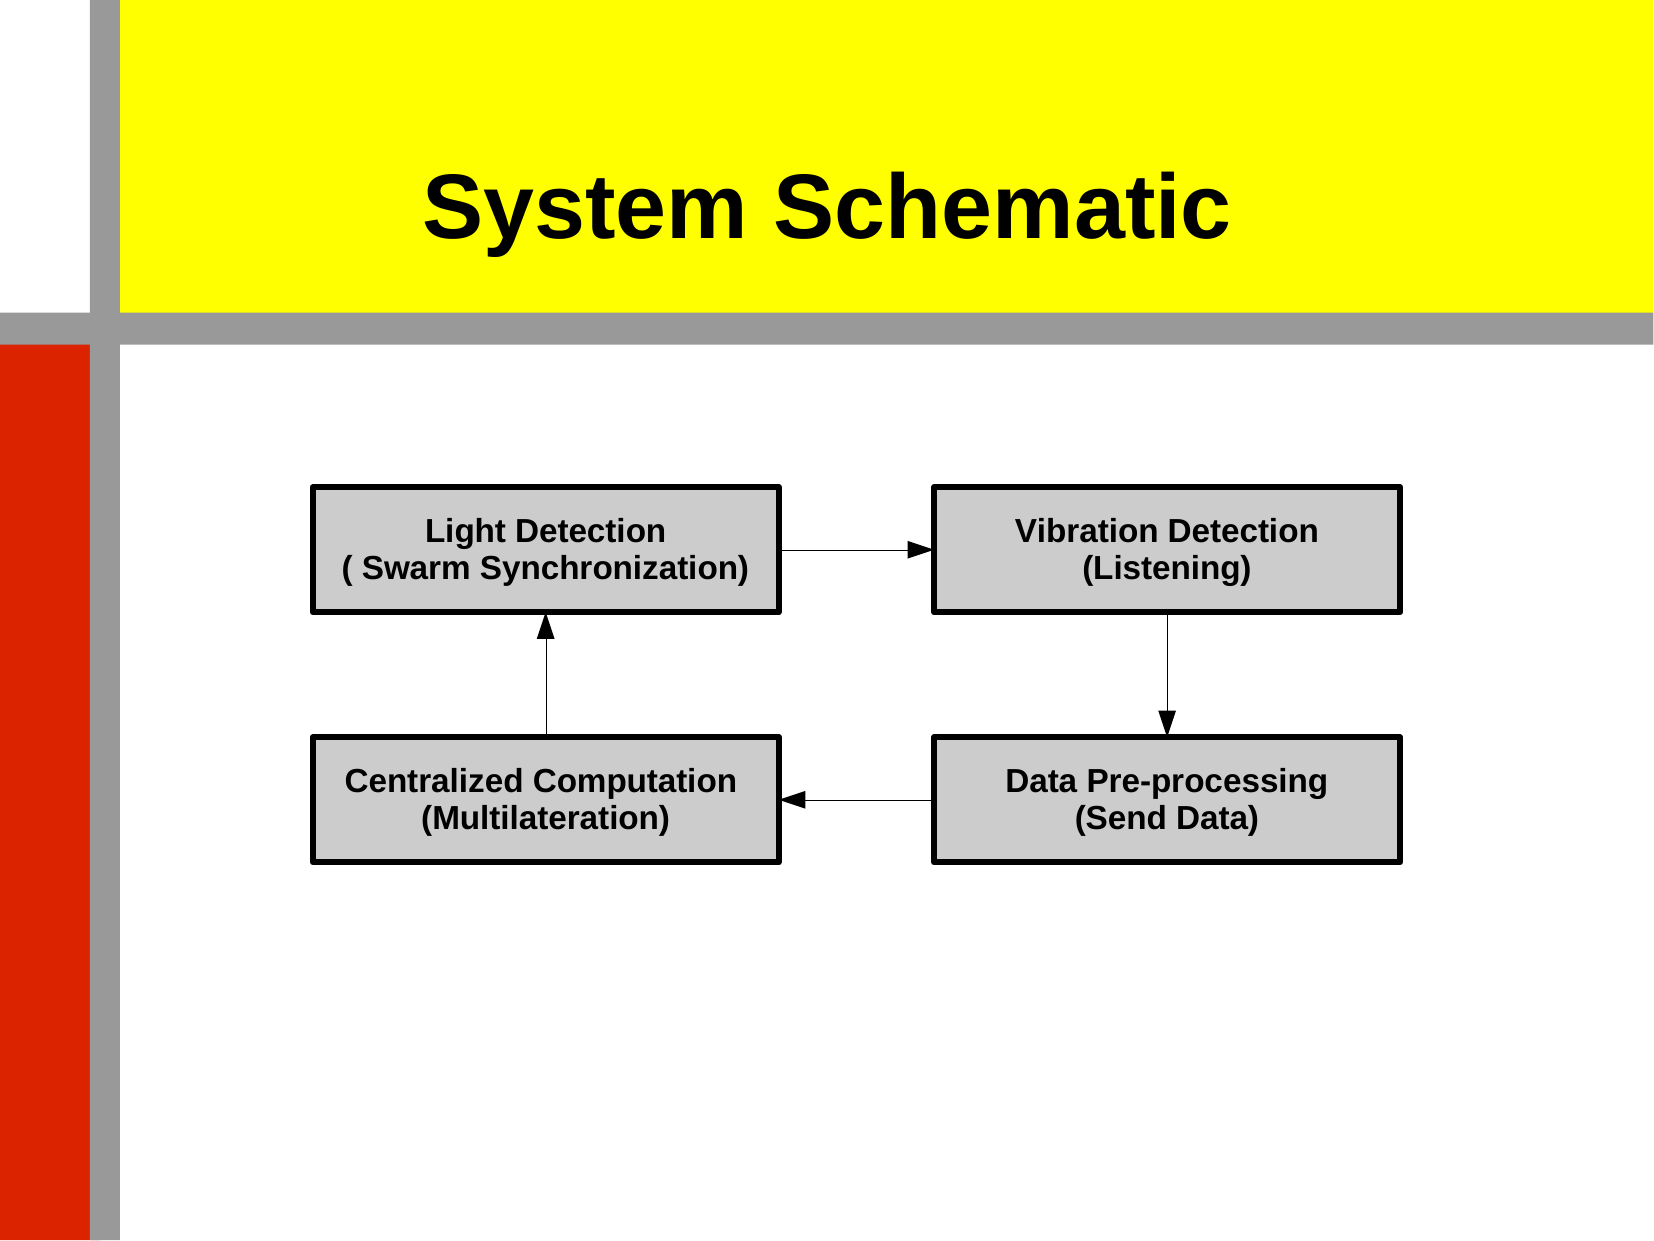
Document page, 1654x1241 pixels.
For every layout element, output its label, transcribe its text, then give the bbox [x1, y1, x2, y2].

text_box Vibration Detection (Listening) [934, 487, 1401, 613]
text_box Data Pre-processing (Send Data) [934, 737, 1401, 863]
title System Schematic [121, 102, 1534, 311]
text_box Centralized Computation (Multilateration) [312, 737, 779, 863]
text_box Light Detection ( Swarm Synchronization) [312, 487, 779, 613]
